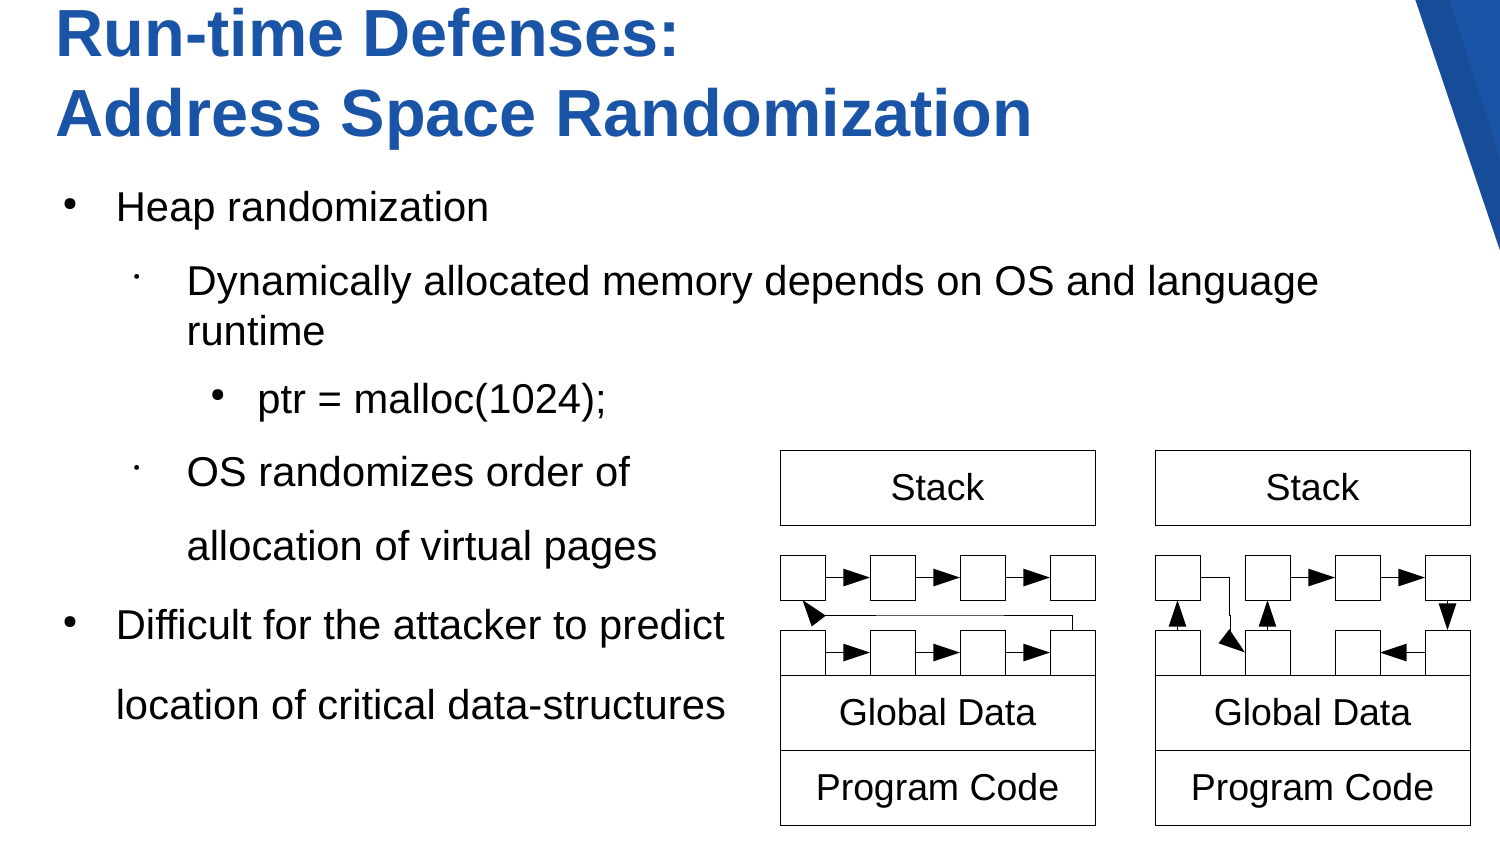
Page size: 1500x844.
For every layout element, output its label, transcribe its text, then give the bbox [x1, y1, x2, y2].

text_box Global Data [780, 675, 1096, 751]
text_box [1050, 555, 1096, 601]
text_box [960, 555, 1006, 601]
text_box [780, 555, 826, 601]
text_box [1335, 555, 1381, 601]
text_box [960, 630, 1006, 676]
text_box [1425, 555, 1471, 601]
text_box [870, 630, 916, 676]
title Run-time Defenses: Address Space Randomization [40, 97, 1306, 166]
text_box Program Code [780, 751, 1096, 826]
text_box [1335, 630, 1381, 676]
text_box [1245, 630, 1291, 676]
text_box Program Code [1155, 751, 1471, 826]
text_box [1155, 630, 1201, 676]
text_box [1425, 630, 1471, 676]
text_box Global Data [1155, 675, 1471, 751]
list Heap randomization Dynamically allocated memory depends on OS and language runtime ptr = malloc(1024); OS randomizes order of allocation of virtual pages Difficult for the attacker to predict location of critical data-structures [30, 165, 1486, 481]
text_box [1245, 555, 1291, 601]
text_box [870, 555, 916, 601]
text_box Stack [780, 450, 1096, 526]
text_box [780, 630, 826, 676]
text_box Stack [1155, 450, 1471, 526]
text_box [1155, 555, 1201, 601]
text_box [1050, 630, 1096, 676]
